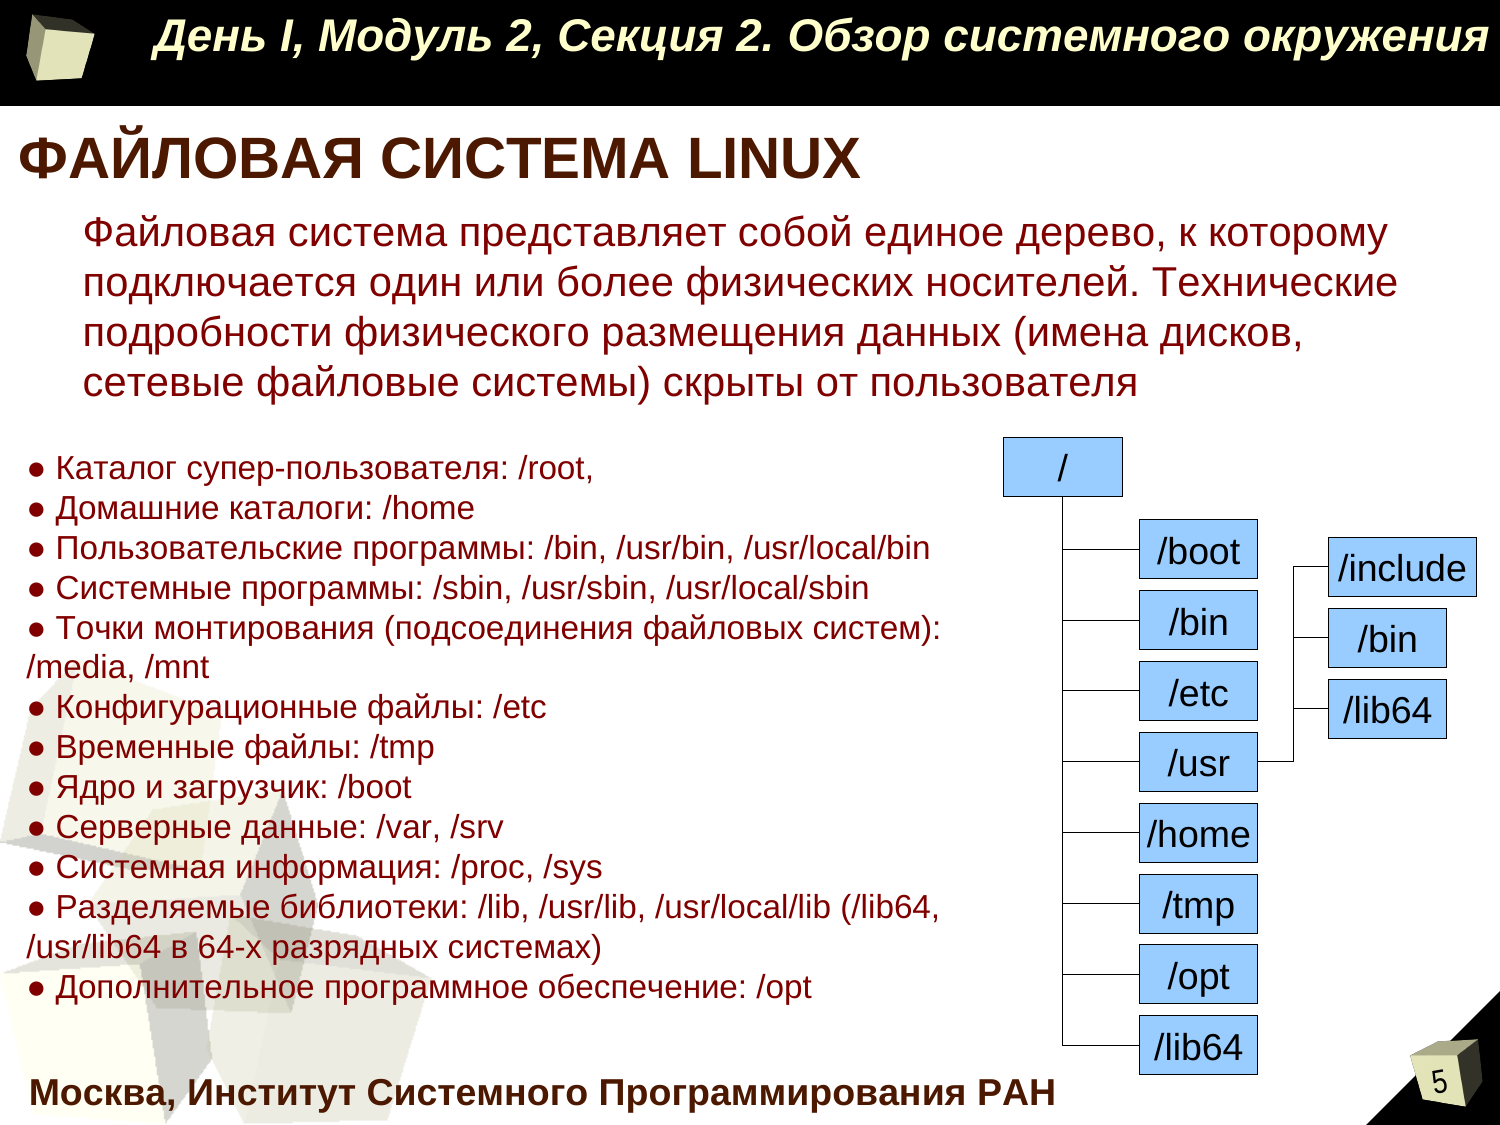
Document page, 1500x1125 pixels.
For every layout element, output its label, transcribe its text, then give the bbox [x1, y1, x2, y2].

text_box /opt [1139, 944, 1258, 1004]
text_box Файловая система представляет собой единое дерево, к которому подключается один или более физических носителей. Технические подробности физического размещения данных (имена дисков, сетевые файловые системы) скрыты от пользователя [67, 197, 1418, 413]
text_box /home [1139, 803, 1258, 863]
picture [423, 1088, 433, 1102]
text_box ФАЙЛОВАЯ СИСТЕМА LINUX [4, 112, 1500, 198]
text_box / [1003, 437, 1123, 497]
text_box /lib64 [1328, 679, 1447, 739]
text_box /usr [1139, 732, 1258, 792]
text_box /include [1328, 537, 1477, 597]
picture [0, 659, 433, 1125]
text_box /bin [1139, 590, 1258, 650]
text_box /etc [1139, 661, 1258, 721]
text_box /tmp [1139, 874, 1258, 934]
text_box /boot [1139, 519, 1258, 579]
text_box ● Каталог супер-пользователя: /root, ● Домашние каталоги: /home ● Пользовательские программы: /bin, /usr/bin, /usr/local/bin ● Системные программы: /sbin, /usr/sbin, /usr/local/sbin ● Точки монтирования (подсоединения файловых систем): /media, /mnt ● Конфигурационные файлы: /etc ● Временные файлы: /tmp ● Ядро и загрузчик: /boot ● Серверные данные: /var, /srv ● Системная информация: /proc, /sys ● Разделяемые библиотеки: /lib, /usr/lib, /usr/local/lib (/lib64, /usr/lib64 в 64-х разрядных системах) ● Дополнительное программное обеспечение: /opt [11, 438, 1062, 1013]
text_box /lib64 [1139, 1015, 1258, 1075]
text_box /bin [1328, 608, 1447, 668]
